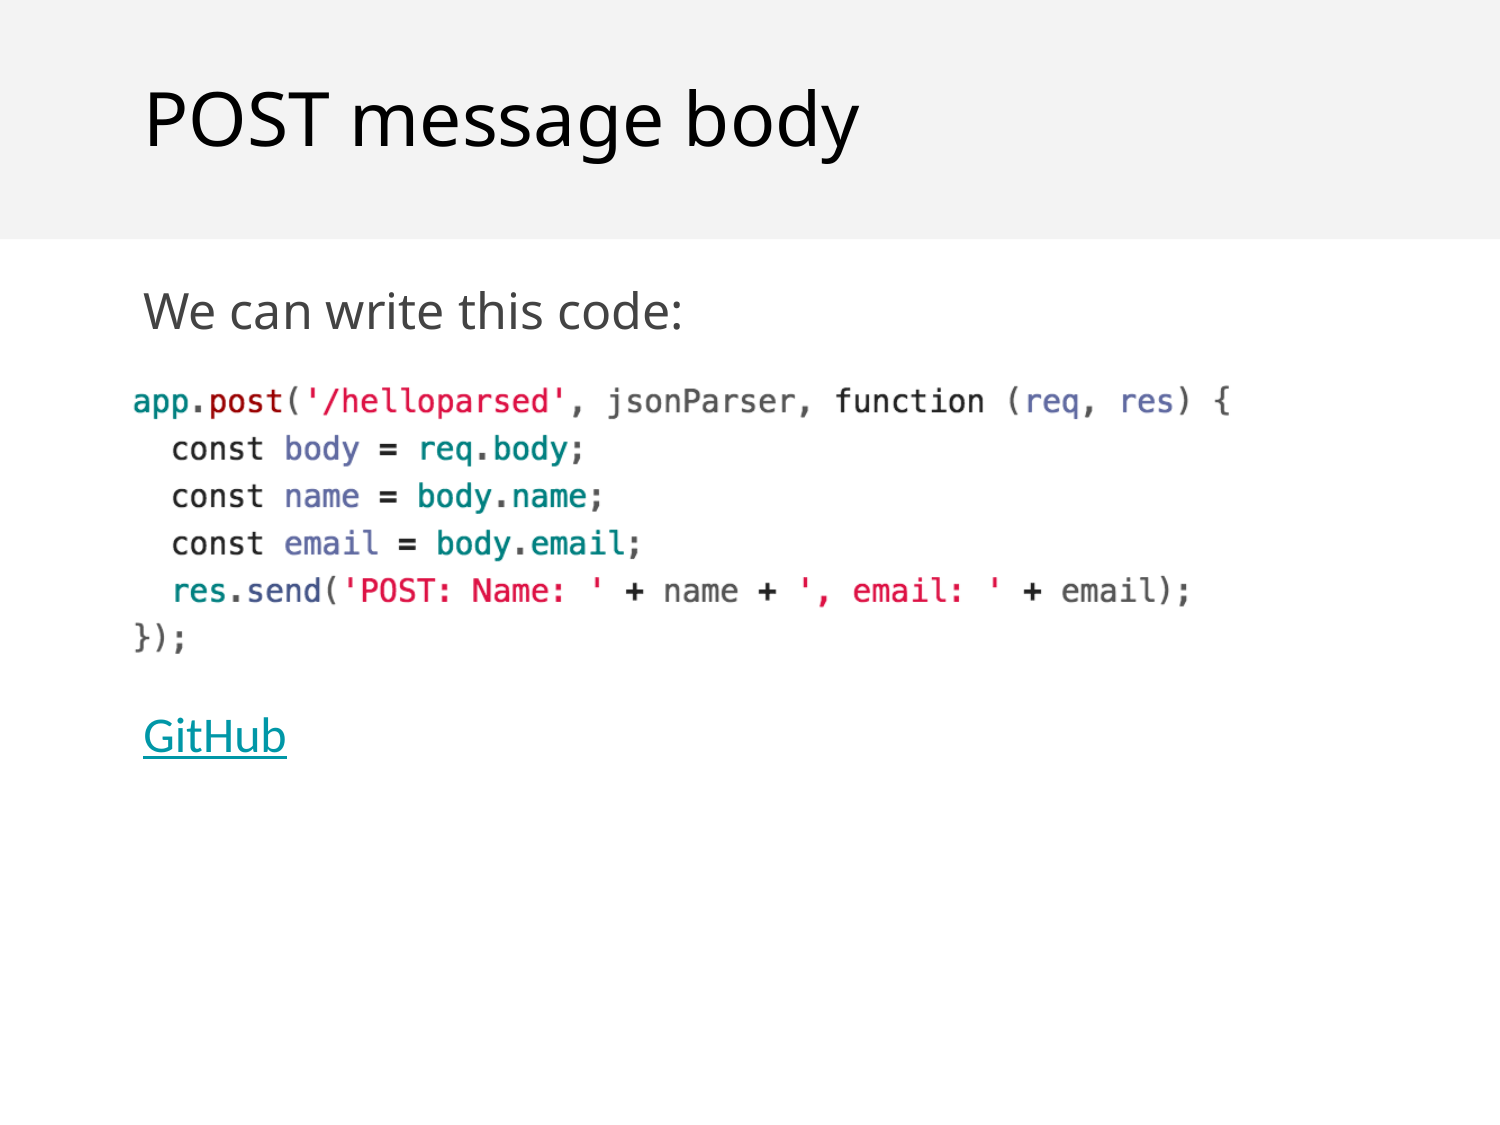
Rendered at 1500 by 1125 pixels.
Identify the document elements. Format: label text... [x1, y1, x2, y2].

list We can write this code: [128, 255, 1372, 339]
picture [128, 374, 1266, 687]
text_box GitHub [128, 687, 1332, 829]
title POST message body [128, 56, 1372, 183]
